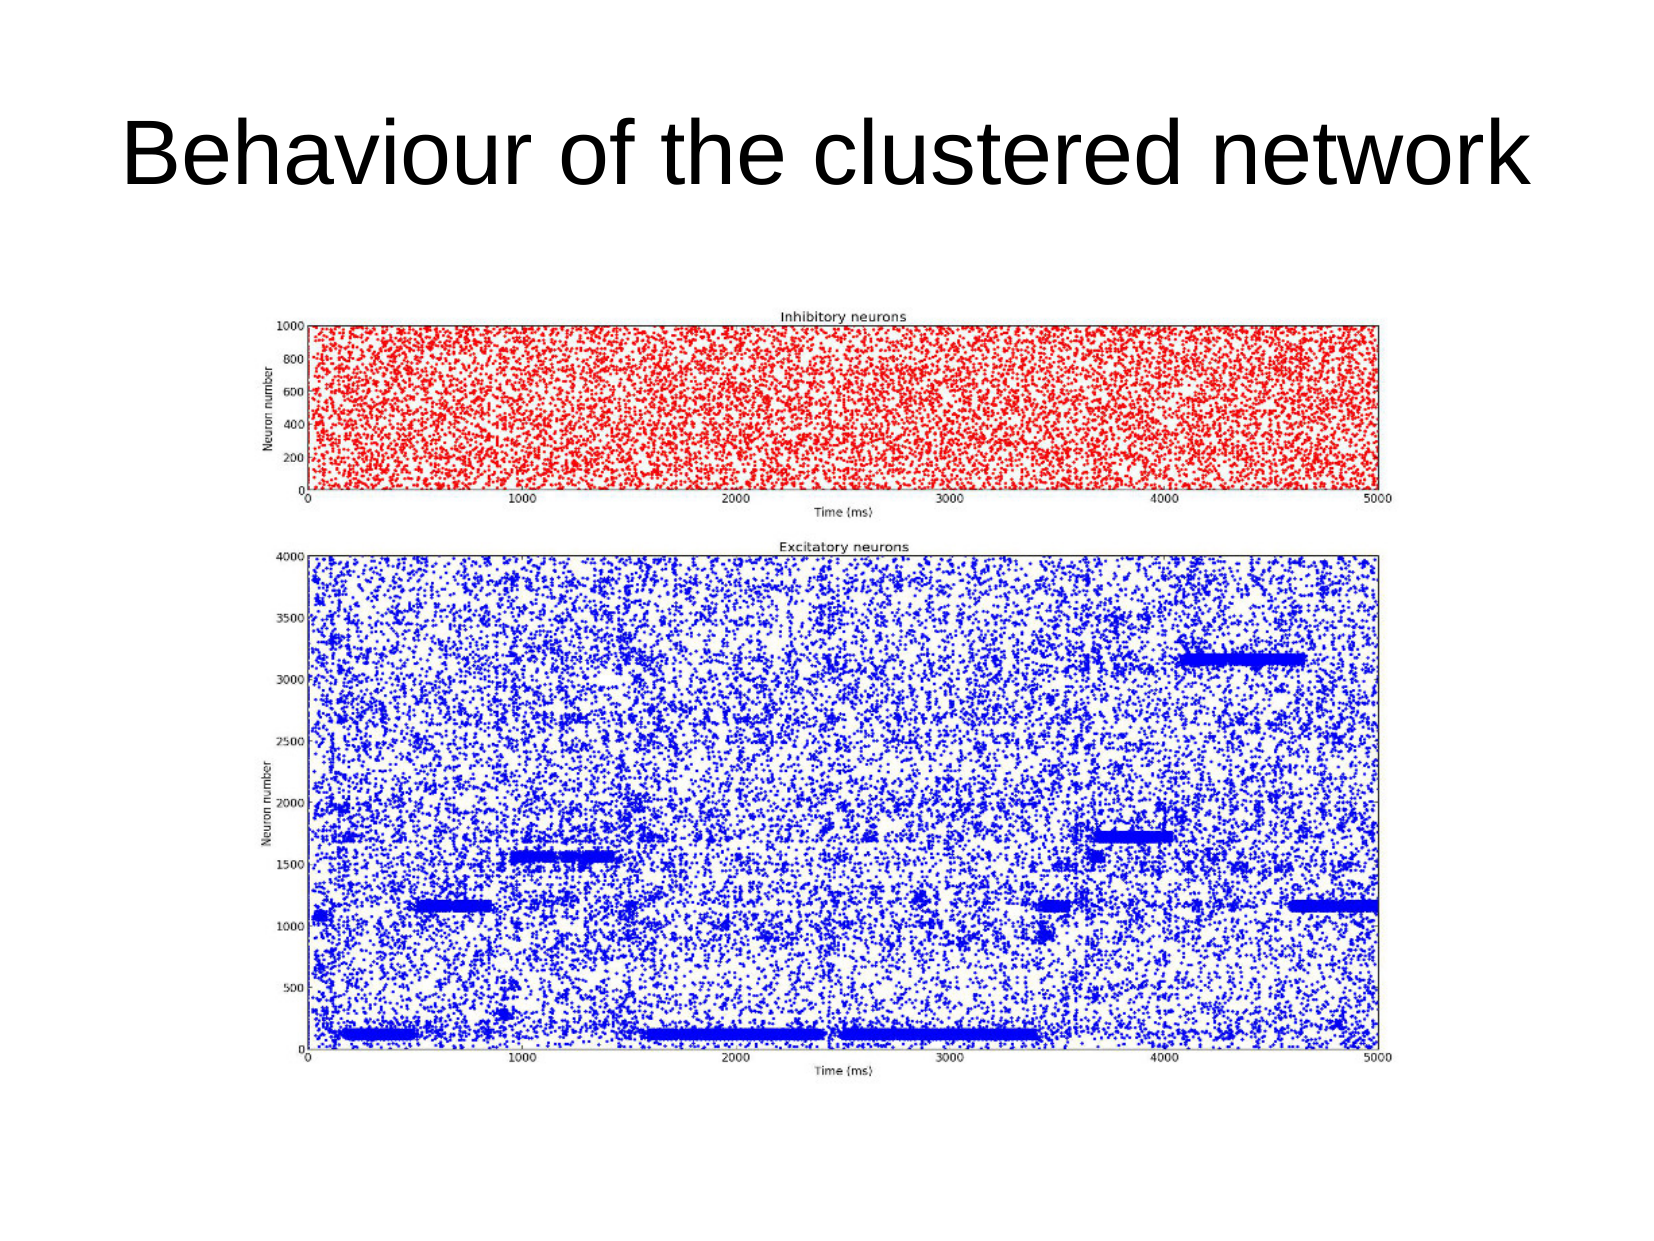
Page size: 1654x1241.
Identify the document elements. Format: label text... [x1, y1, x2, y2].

title Behaviour of the clustered network [82, 49, 1571, 257]
picture [136, 236, 1517, 1141]
